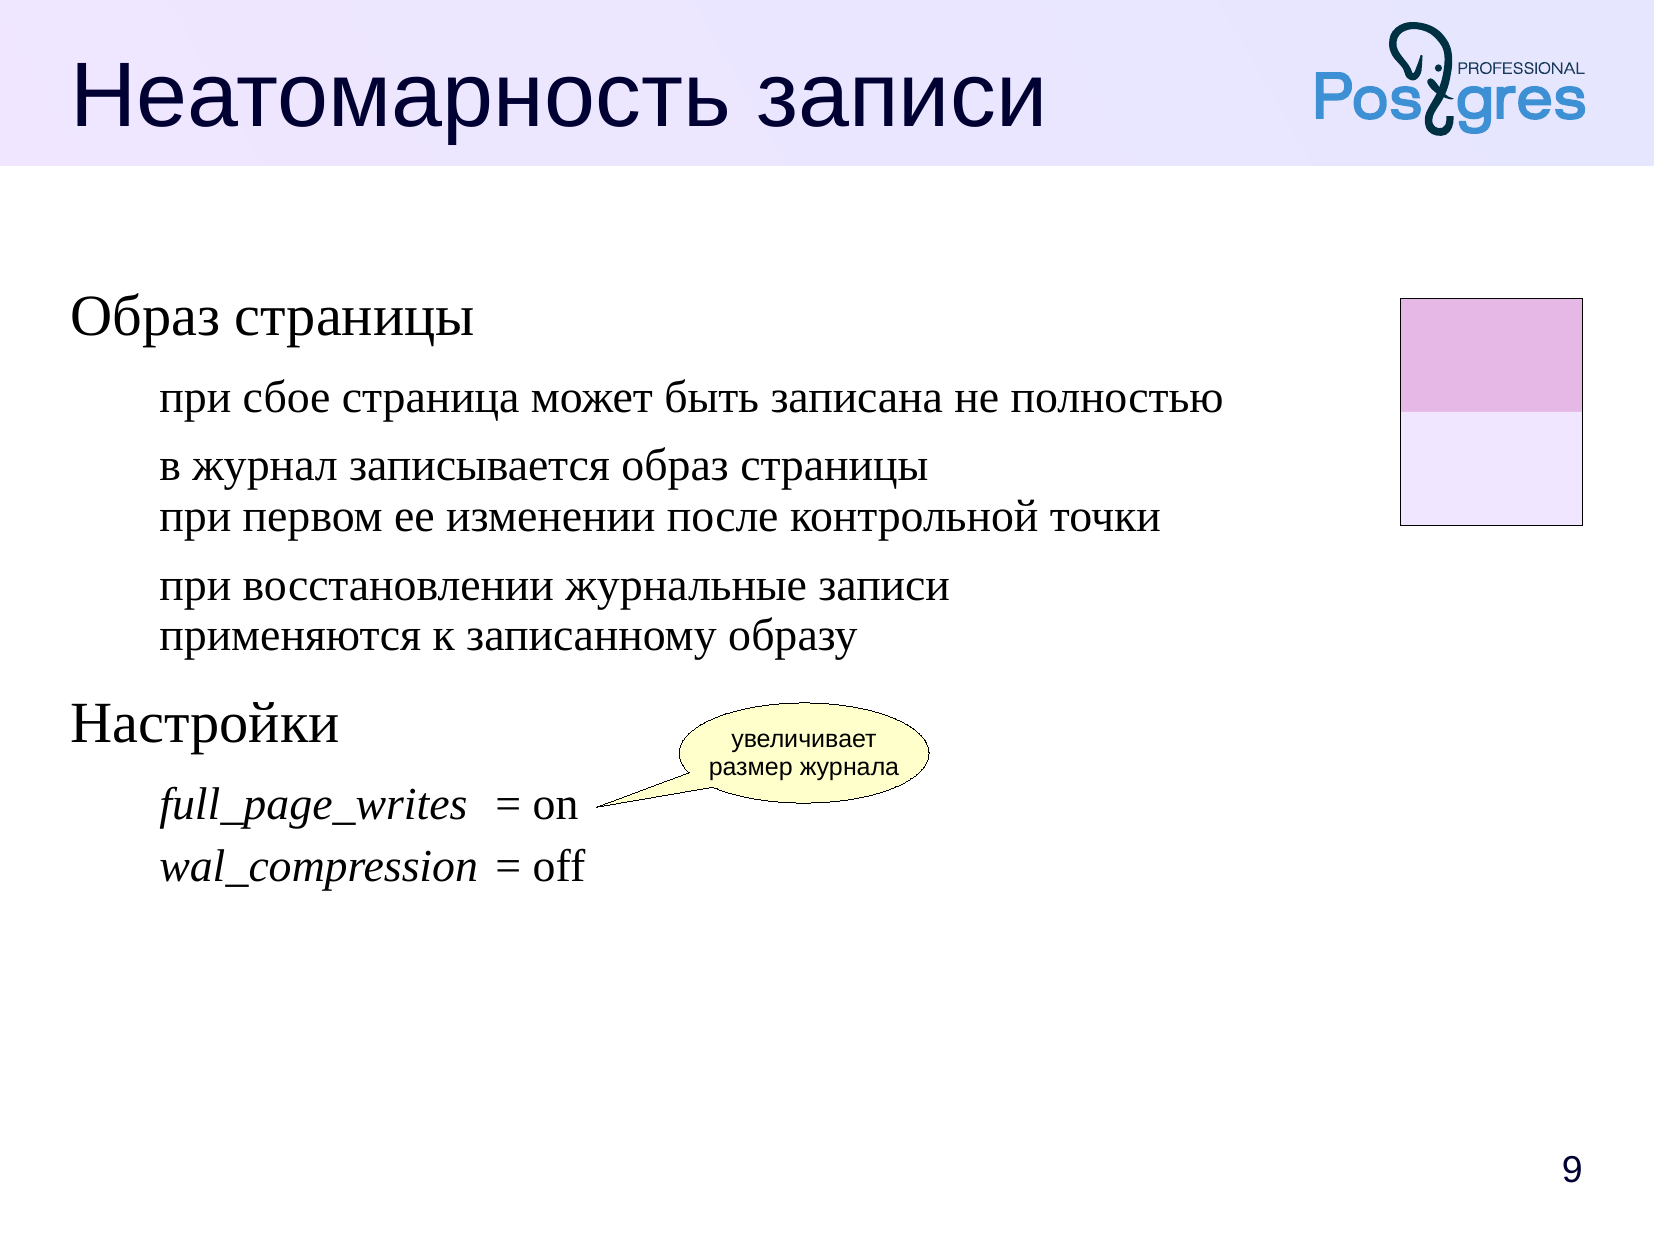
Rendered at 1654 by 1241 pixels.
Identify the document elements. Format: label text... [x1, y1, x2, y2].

list Образ страницы при сбое страница может быть записана не полностью в журнал записывается образ страницы при первом ее изменении после контрольной точки при восстановлении журнальные записи применяются к записанному образу Настройки full_page_writes = on wal_compression = off [70, 283, 1583, 1141]
text_box увеличивает размер журнала [596, 702, 930, 808]
text_box [1401, 299, 1582, 525]
title Неатомарность записи [70, 43, 1241, 147]
